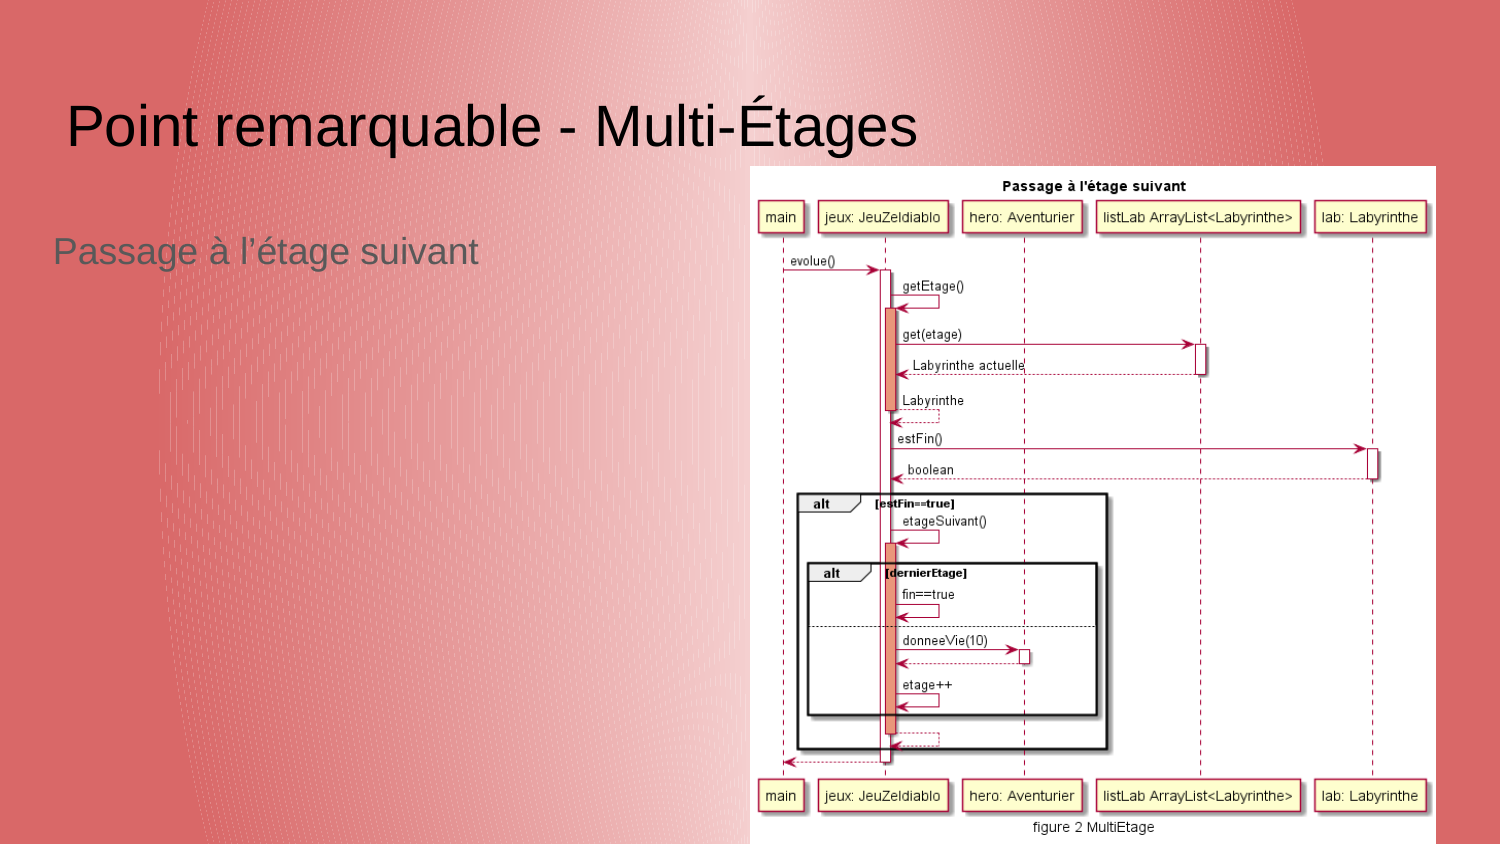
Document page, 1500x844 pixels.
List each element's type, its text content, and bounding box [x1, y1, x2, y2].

picture [750, 166, 1436, 844]
title Point remarquable - Multi-Étages [51, 72, 1449, 167]
list Passage à l’étage suivant [37, 205, 750, 766]
